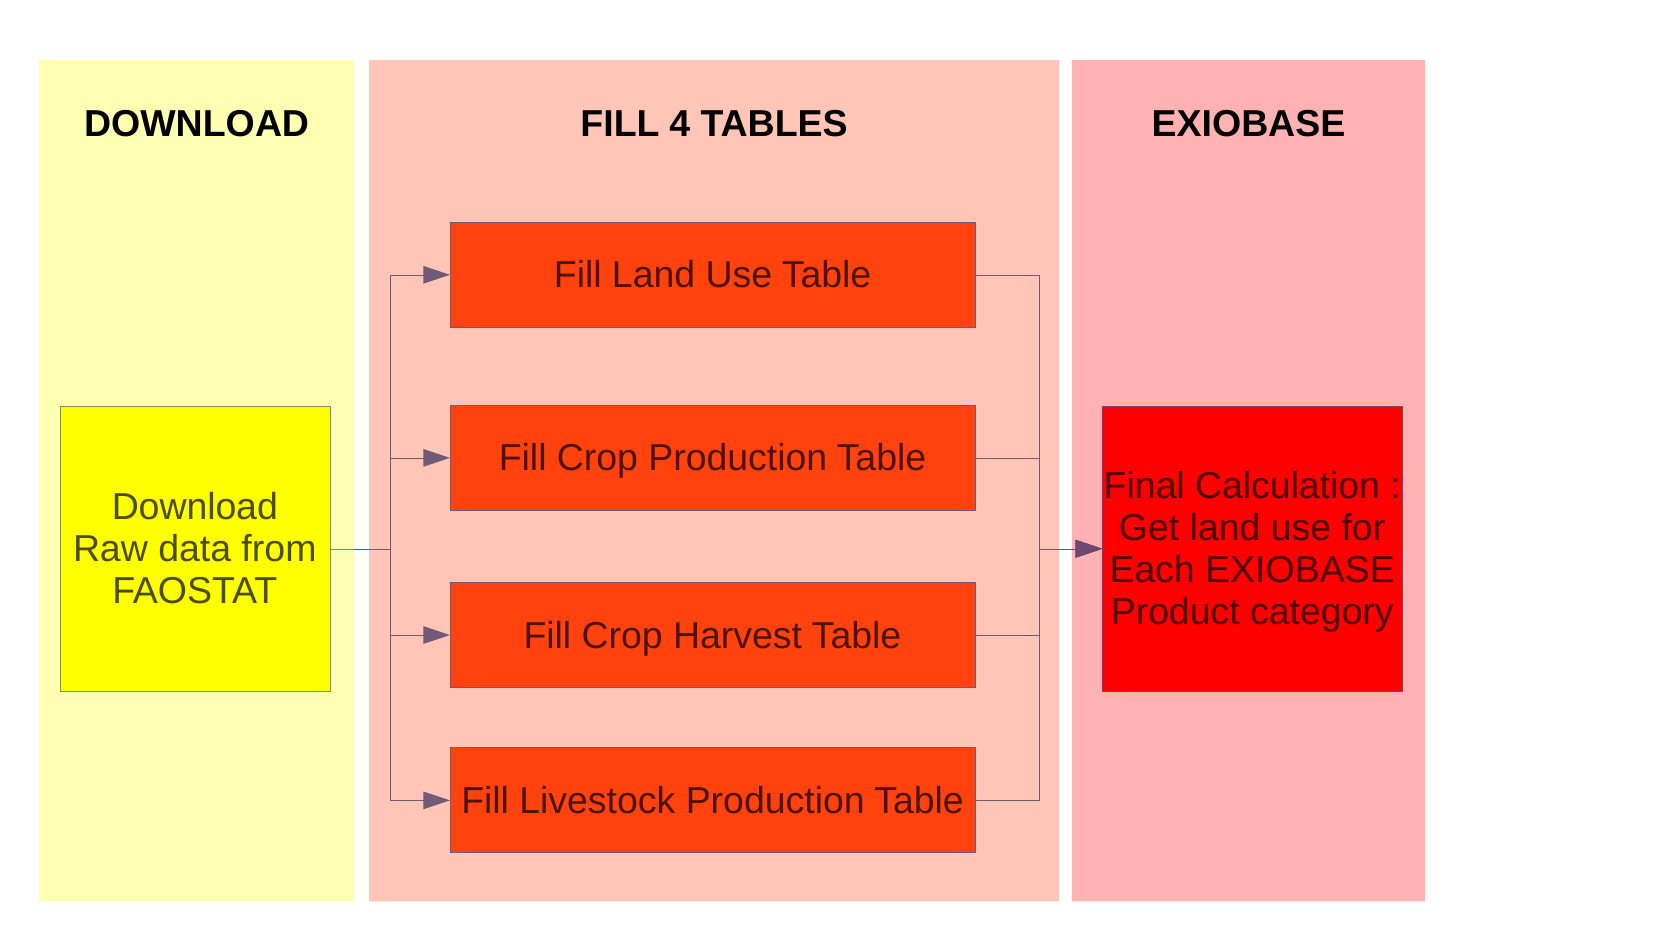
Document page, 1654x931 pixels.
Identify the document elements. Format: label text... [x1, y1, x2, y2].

text_box DOWNLOAD [39, 60, 355, 902]
text_box EXIOBASE [1071, 60, 1426, 902]
text_box FILL 4 TABLES [369, 60, 1060, 902]
